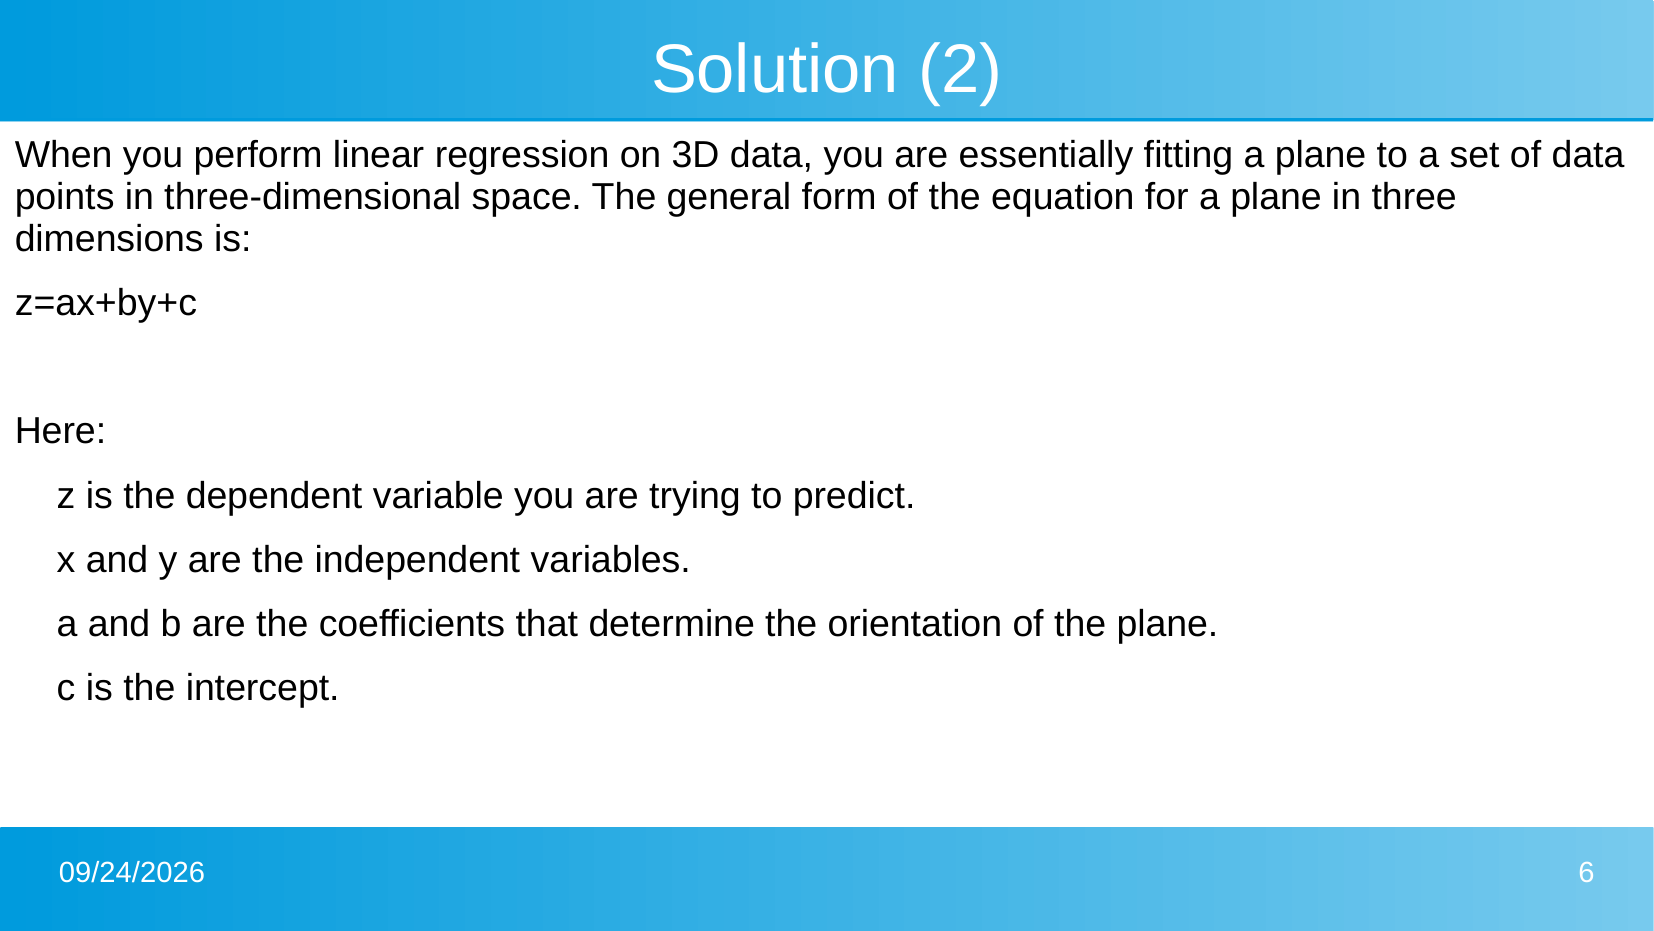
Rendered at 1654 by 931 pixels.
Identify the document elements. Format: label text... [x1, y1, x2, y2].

title Solution (2) [59, 29, 1595, 108]
text_box When you perform linear regression on 3D data, you are essentially fitting a plane to a set of data points in three-dimensional space. The general form of the equation for a plane in three dimensions is: z=ax+by+c Here: z is the dependent variable you are trying to predict. x and y are the independent variables. a and b are the coefficients that determine the orientation of the plane. c is the intercept. [0, 126, 1651, 931]
